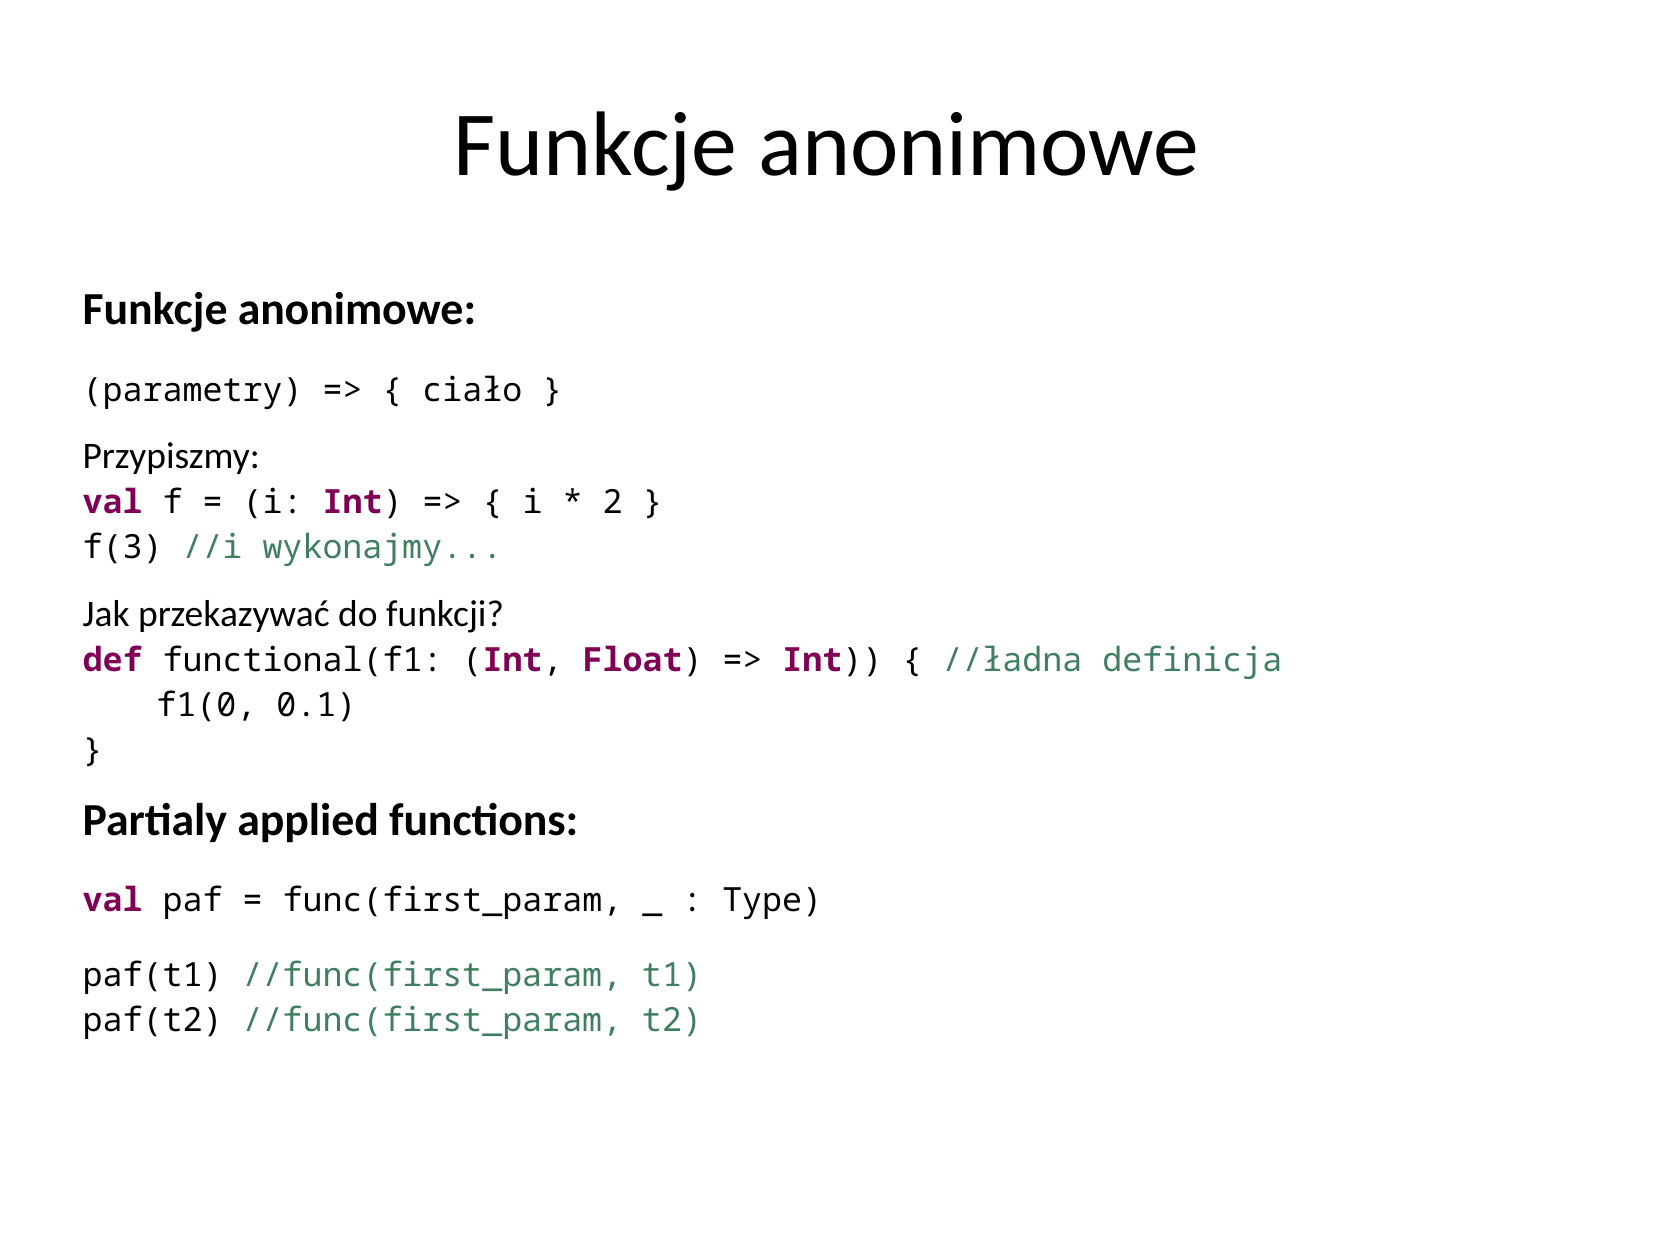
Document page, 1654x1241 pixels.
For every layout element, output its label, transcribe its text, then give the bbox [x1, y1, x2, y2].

list Funkcje anonimowe: (parametry) => { ciało } Przypiszmy: val f = (i: Int) => { i * 2 } f(3) //i wykonajmy... Jak przekazywać do funkcji? def functional(f1: (Int, Float) => Int)) { //ładna definicja f1(0, 0.1) } Partialy applied functions: val paf = func(first_param, _ : Type) paf(t1) //func(first_param, t1) paf(t2) //func(first_param, t2) [82, 290, 1571, 1095]
title Funkcje anonimowe [82, 56, 1571, 250]
